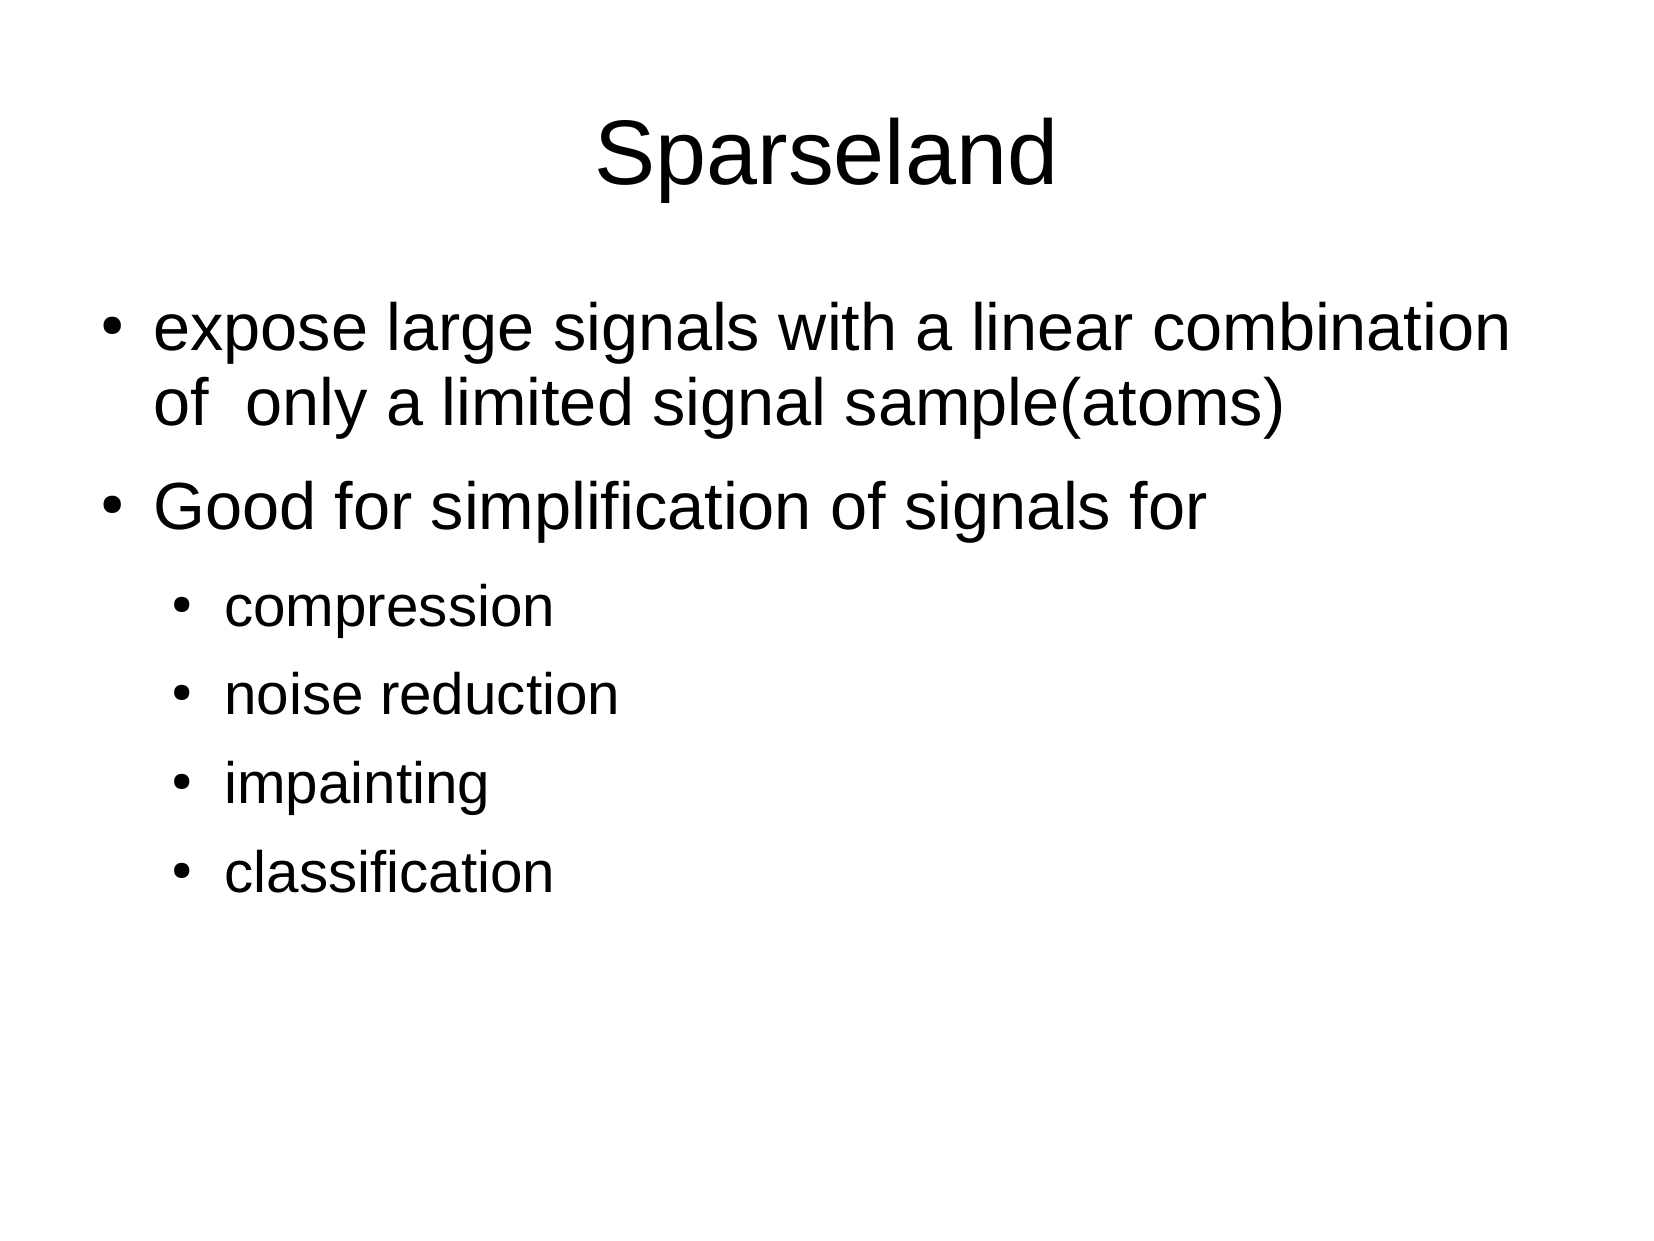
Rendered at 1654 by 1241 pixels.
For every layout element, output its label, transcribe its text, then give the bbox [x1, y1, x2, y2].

list expose large signals with a linear combination of only a limited signal sample(atoms) Good for simplification of signals for compression noise reduction impainting classification [82, 290, 1571, 1094]
title Sparseland [82, 56, 1571, 250]
